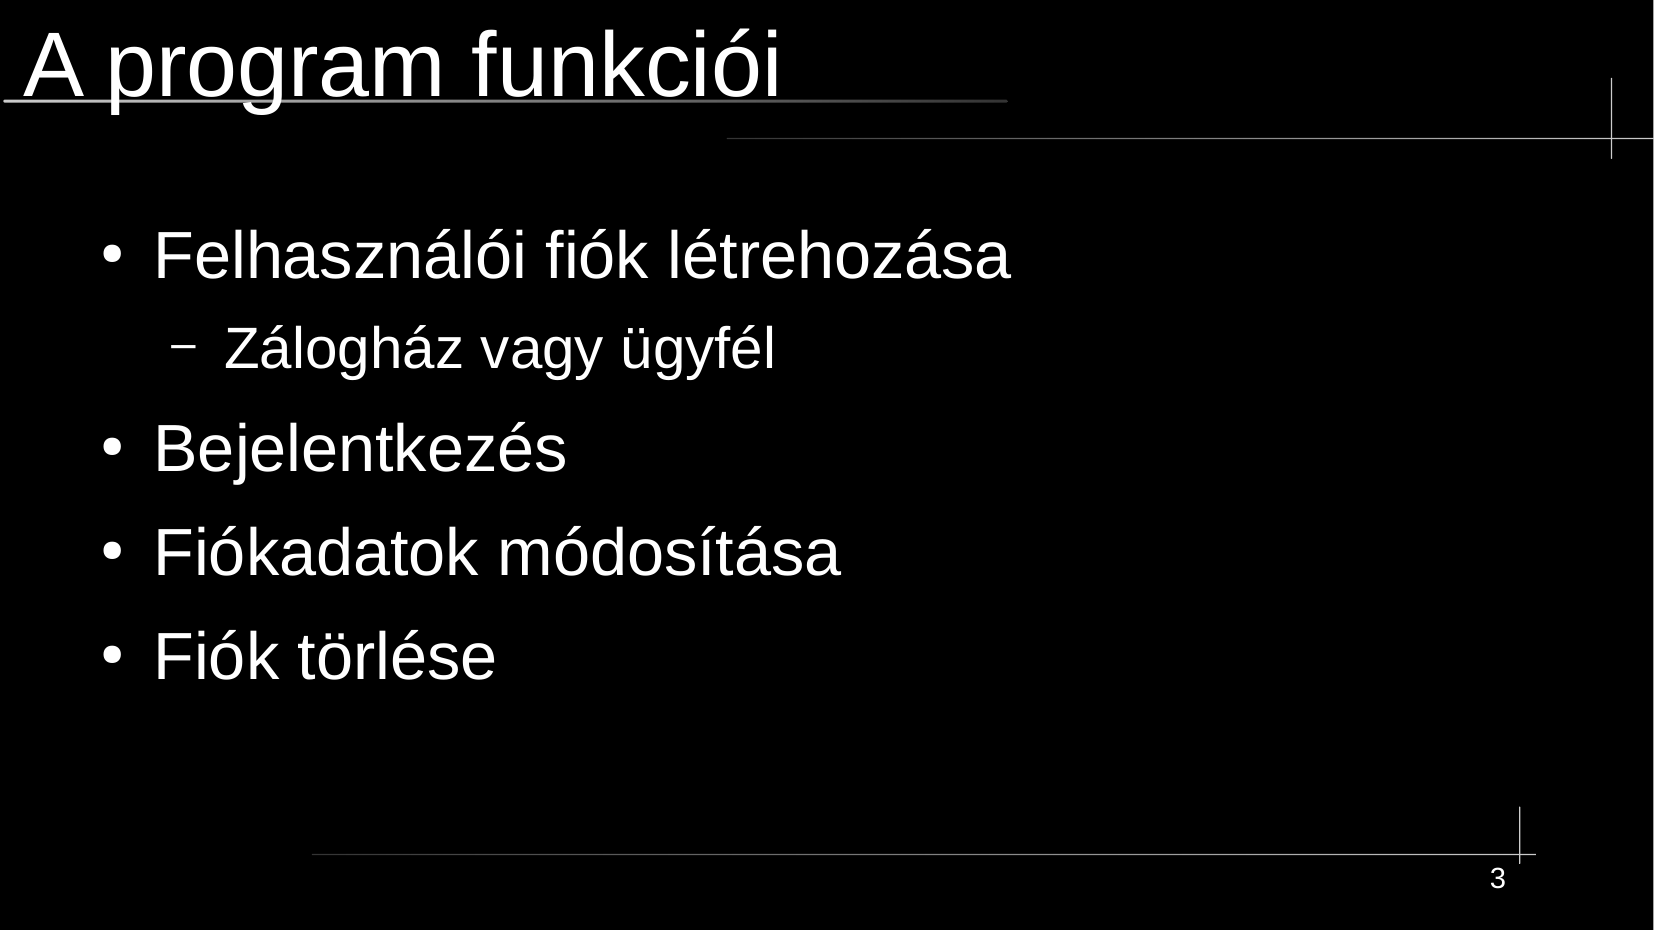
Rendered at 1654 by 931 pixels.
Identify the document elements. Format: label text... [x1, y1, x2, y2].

list Felhasználói fiók létrehozása Zálogház vagy ügyfél Bejelentkezés Fiókadatok módosítása Fiók törlése [82, 217, 1571, 758]
title A program funkciói [23, 11, 1589, 119]
